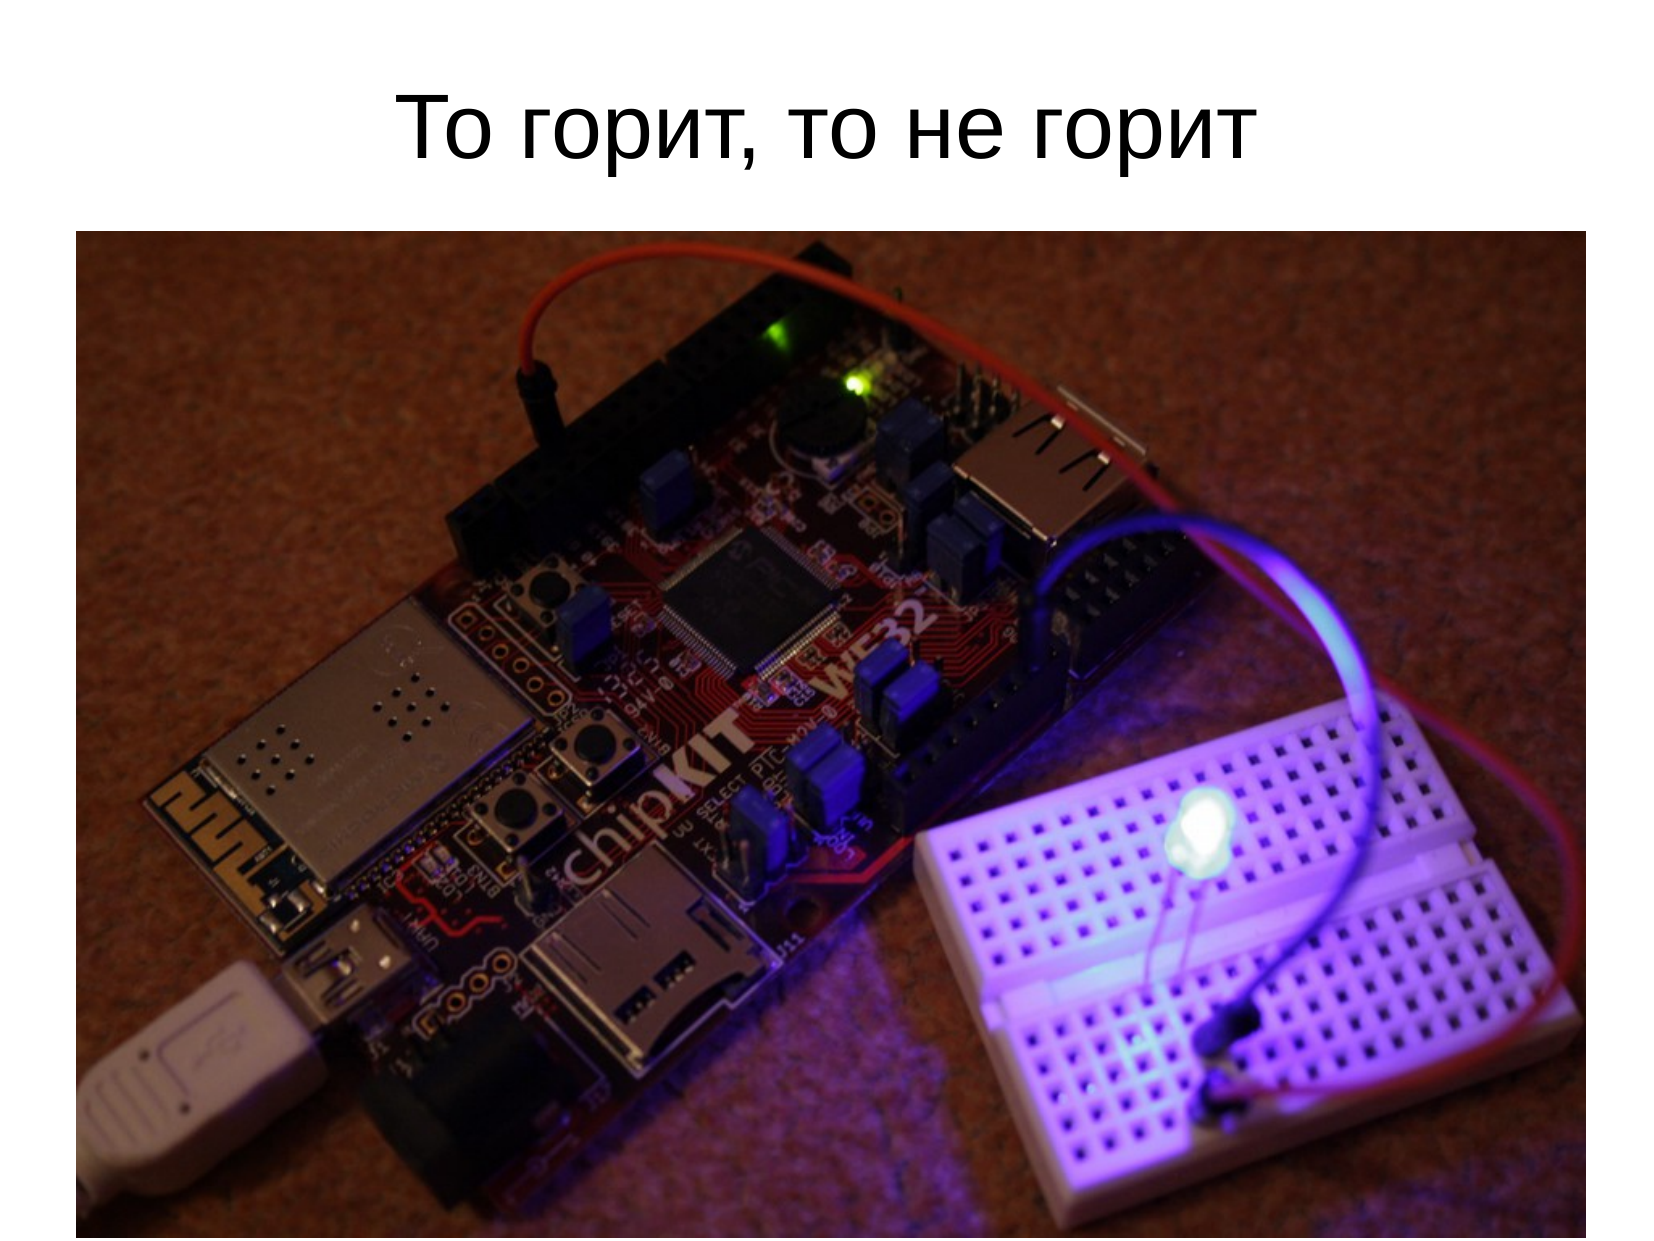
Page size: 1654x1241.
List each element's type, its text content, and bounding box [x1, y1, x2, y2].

picture [76, 231, 1586, 1238]
title То горит, то не горит [82, 23, 1571, 231]
